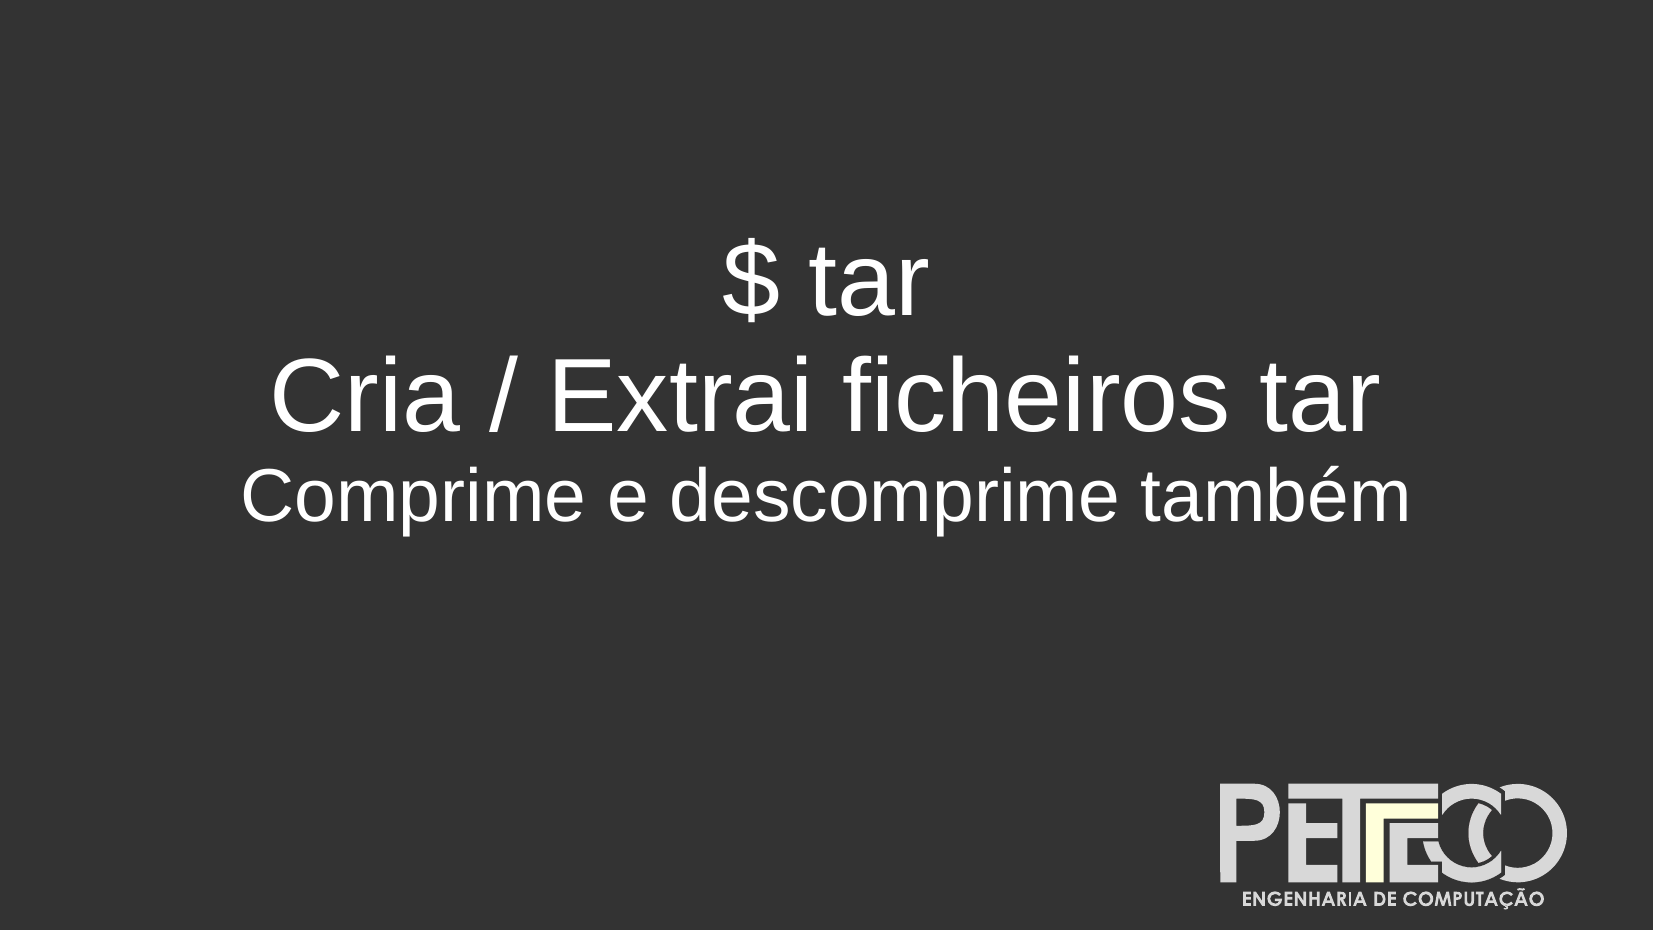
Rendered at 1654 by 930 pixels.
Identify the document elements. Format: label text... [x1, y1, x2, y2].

subtitle $ tar Cria / Extrai ficheiros tar Comprime e descomprime também [82, 19, 1571, 740]
